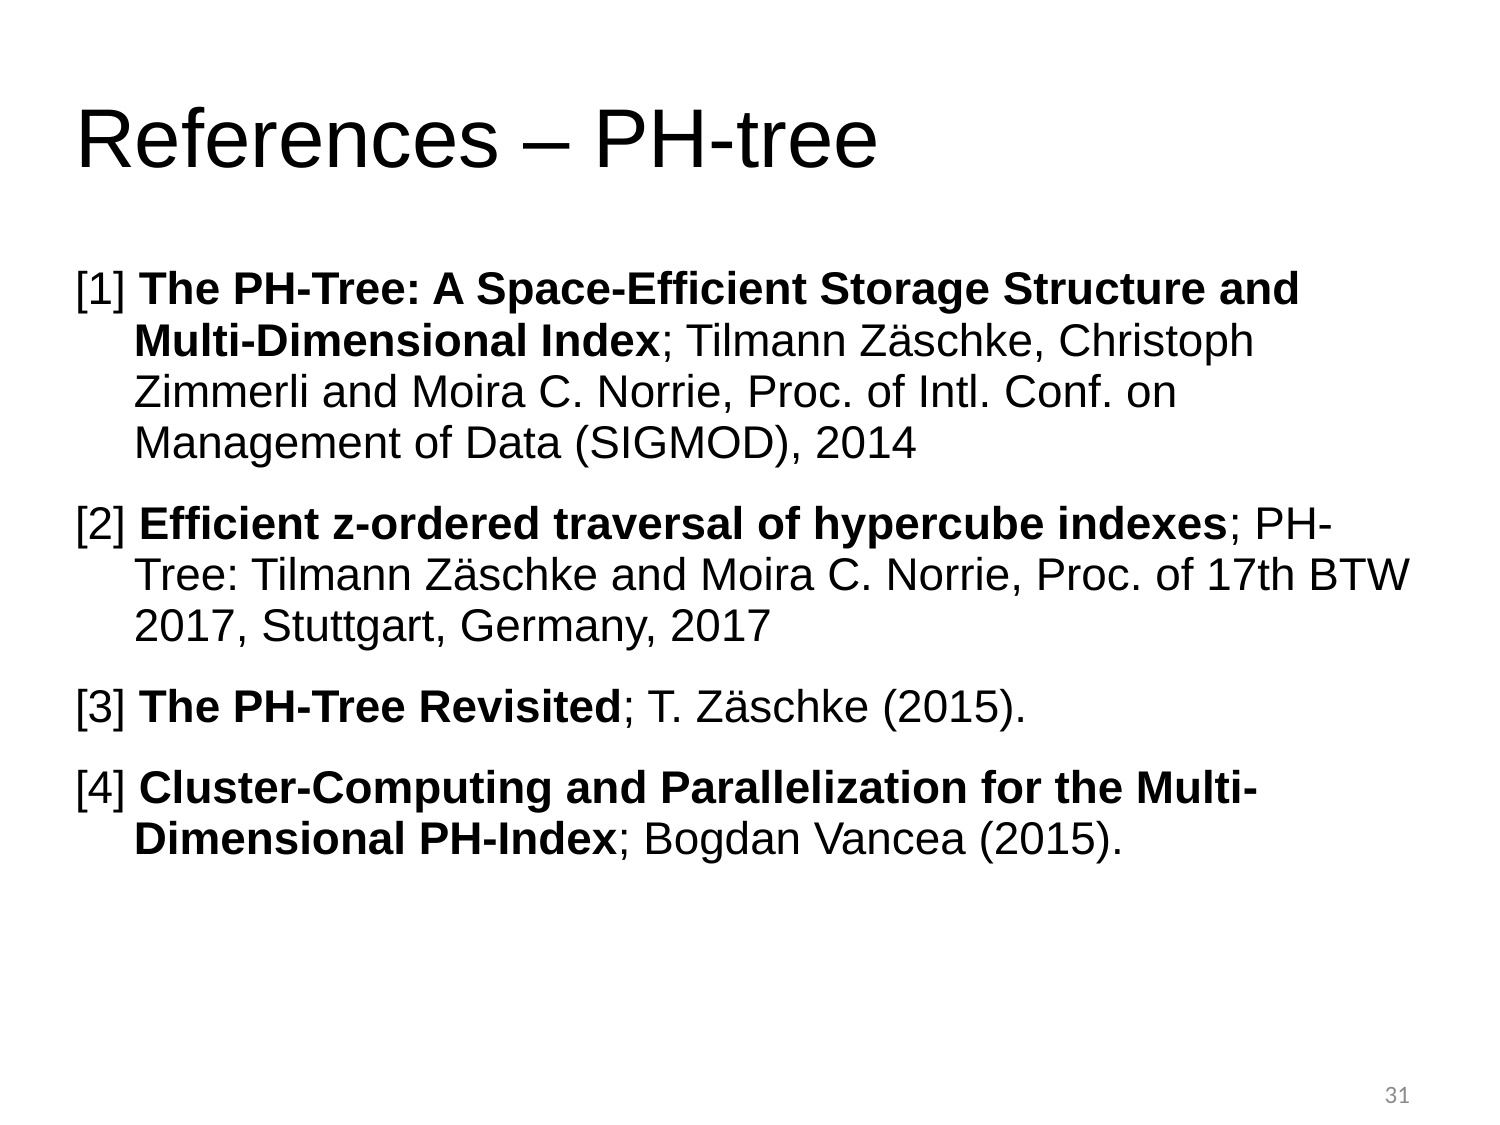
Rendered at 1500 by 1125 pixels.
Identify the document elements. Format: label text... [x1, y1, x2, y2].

title References – PH-tree [75, 44, 1425, 233]
text_box <number> [1074, 1079, 1425, 1107]
list [1] The PH-Tree: A Space-Efficient Storage Structure and Multi-Dimensional Index; Tilmann Zäschke, Christoph Zimmerli and Moira C. Norrie, Proc. of Intl. Conf. on Management of Data (SIGMOD), 2014 [2] Efficient z-ordered traversal of hypercube indexes; PH-Tree: Tilmann Zäschke and Moira C. Norrie, Proc. of 17th BTW 2017, Stuttgart, Germany, 2017 [3] The PH-Tree Revisited; T. Zäschke (2015). [4] Cluster-Computing and Parallelization for the Multi-Dimensional PH-Index; Bogdan Vancea (2015). [75, 263, 1425, 916]
